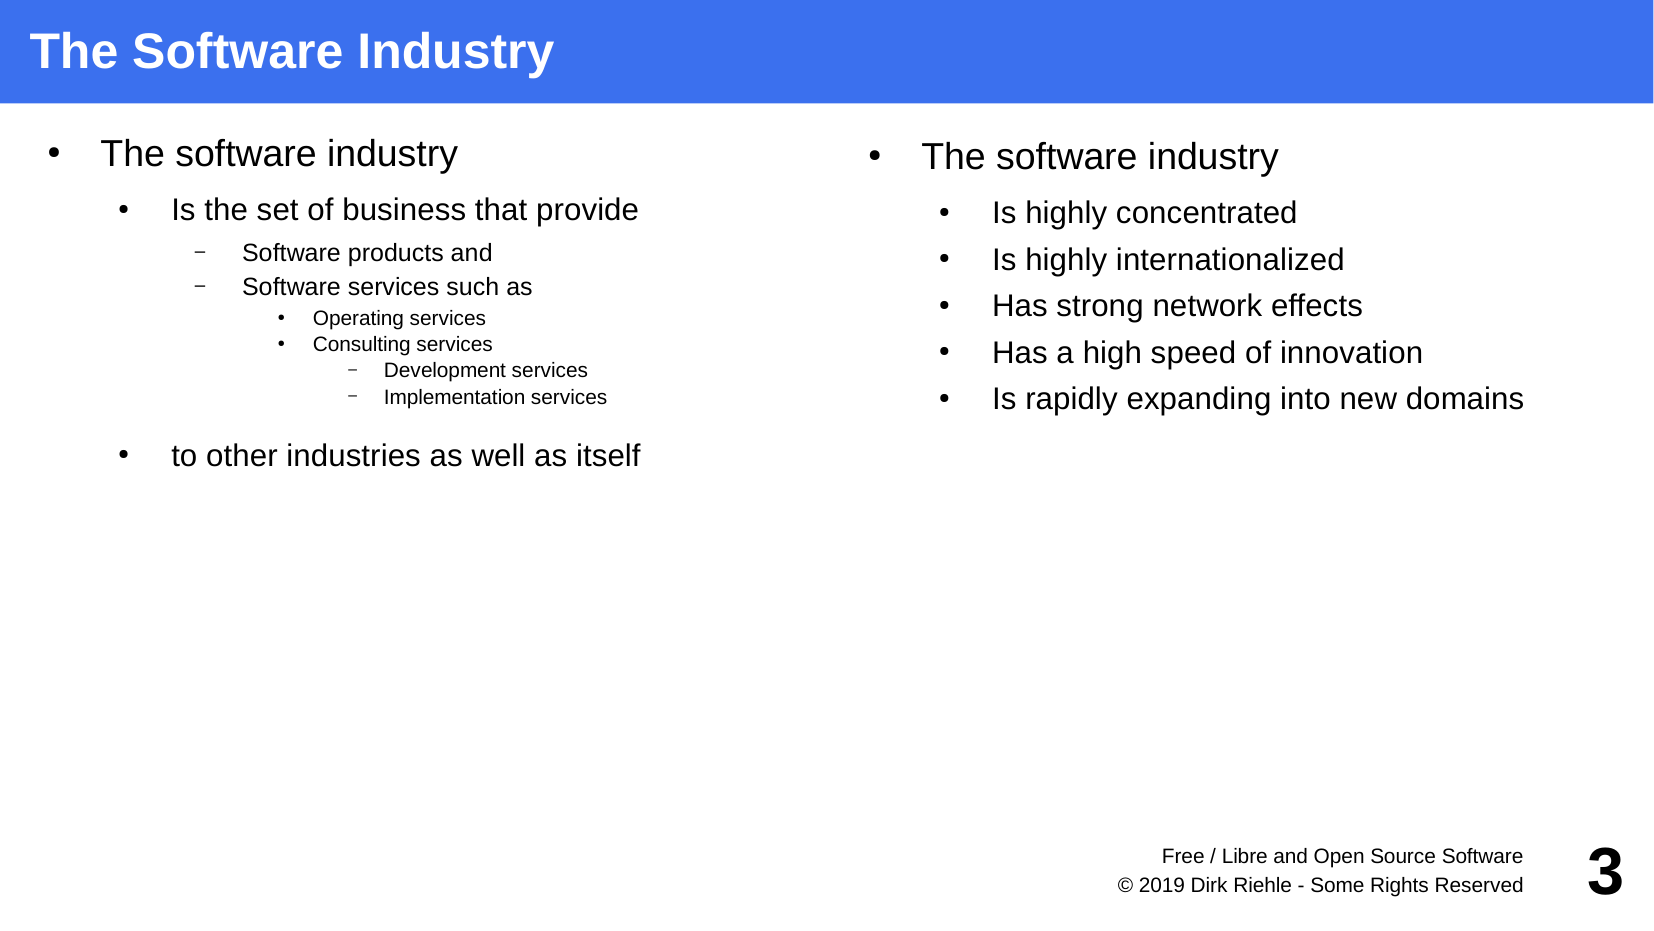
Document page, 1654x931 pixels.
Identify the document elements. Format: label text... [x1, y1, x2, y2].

title The Software Industry [0, 0, 1654, 104]
list The software industry Is the set of business that provide Software products and Software services such as Operating services Consulting services Development services Implementation services to other industries as well as itself [29, 132, 762, 813]
list The software industry Is highly concentrated Is highly internationalized Has strong network effects Has a high speed of innovation Is rapidly expanding into new domains [850, 135, 1583, 815]
